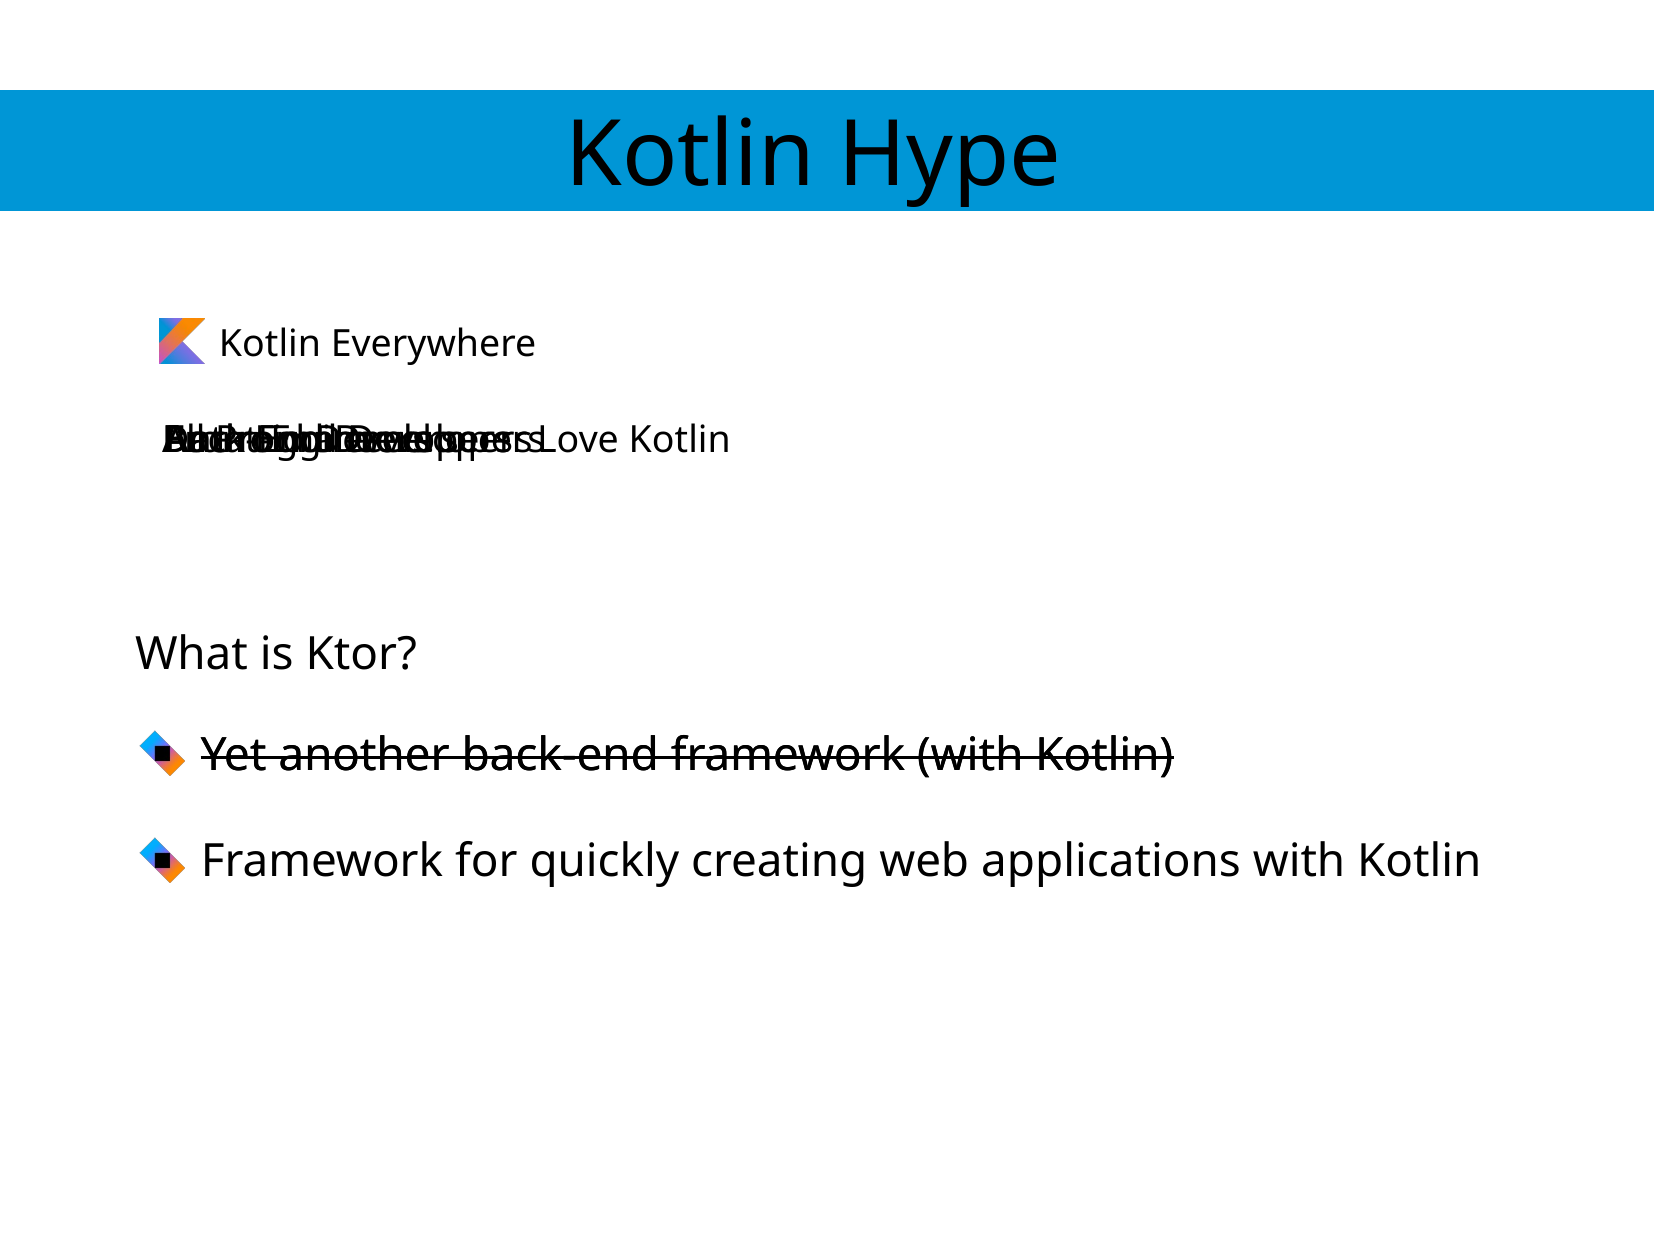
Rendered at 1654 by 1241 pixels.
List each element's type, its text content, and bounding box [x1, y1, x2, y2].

title Kotlin Hype [82, 90, 1546, 211]
subtitle What is Ktor? [135, 613, 1561, 691]
text_box [0, 90, 82, 211]
text_box Kotlin Everywhere [204, 309, 595, 370]
text_box Yet another back-end framework (with Kotlin) [200, 724, 1626, 781]
picture [159, 318, 204, 364]
text_box [1546, 90, 1654, 211]
text_box Framework for quickly creating web applications with Kotlin [200, 831, 1626, 887]
picture [139, 730, 185, 776]
text_box All Programmers [147, 405, 568, 601]
picture [139, 837, 185, 883]
text_box Love Kotlin [571, 405, 763, 466]
